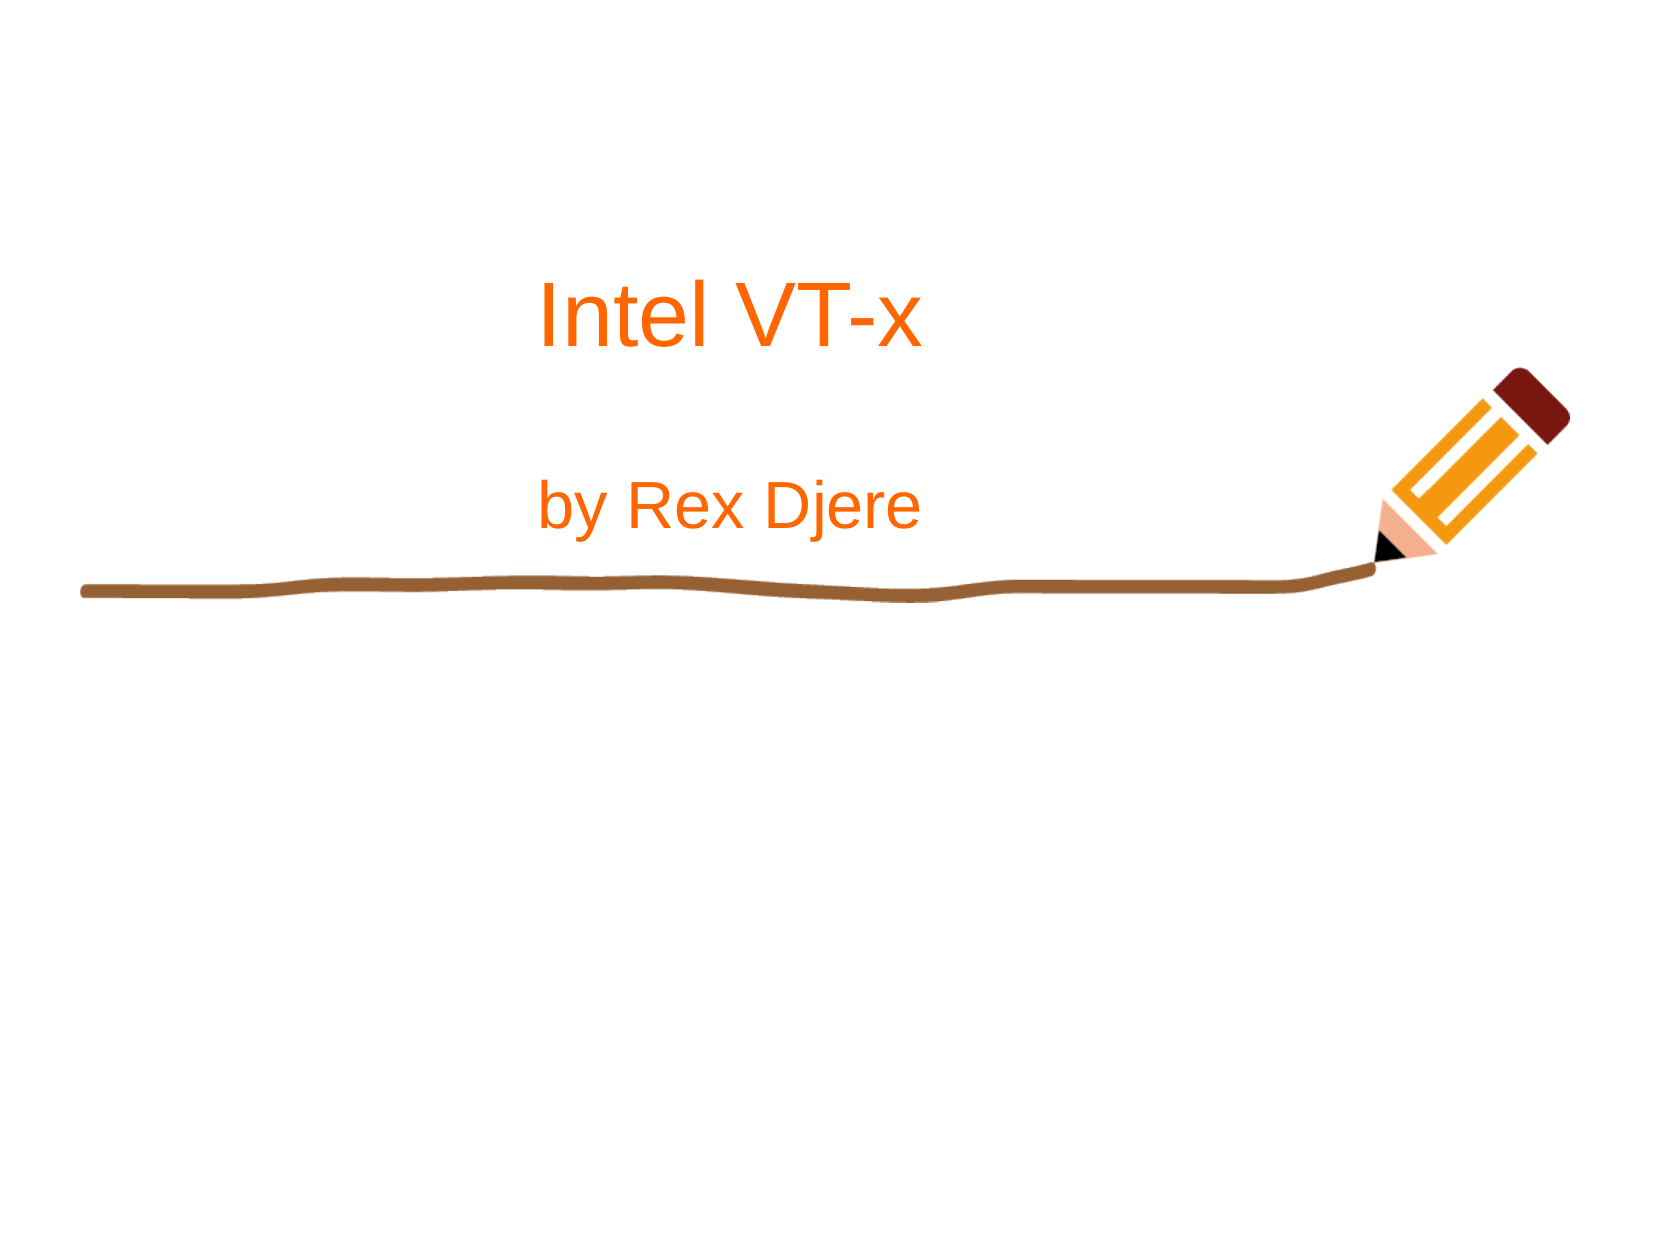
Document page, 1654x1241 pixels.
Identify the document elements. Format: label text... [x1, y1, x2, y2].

picture [80, 367, 1570, 603]
title Intel VT-x by Rex Djere [82, 210, 1379, 596]
